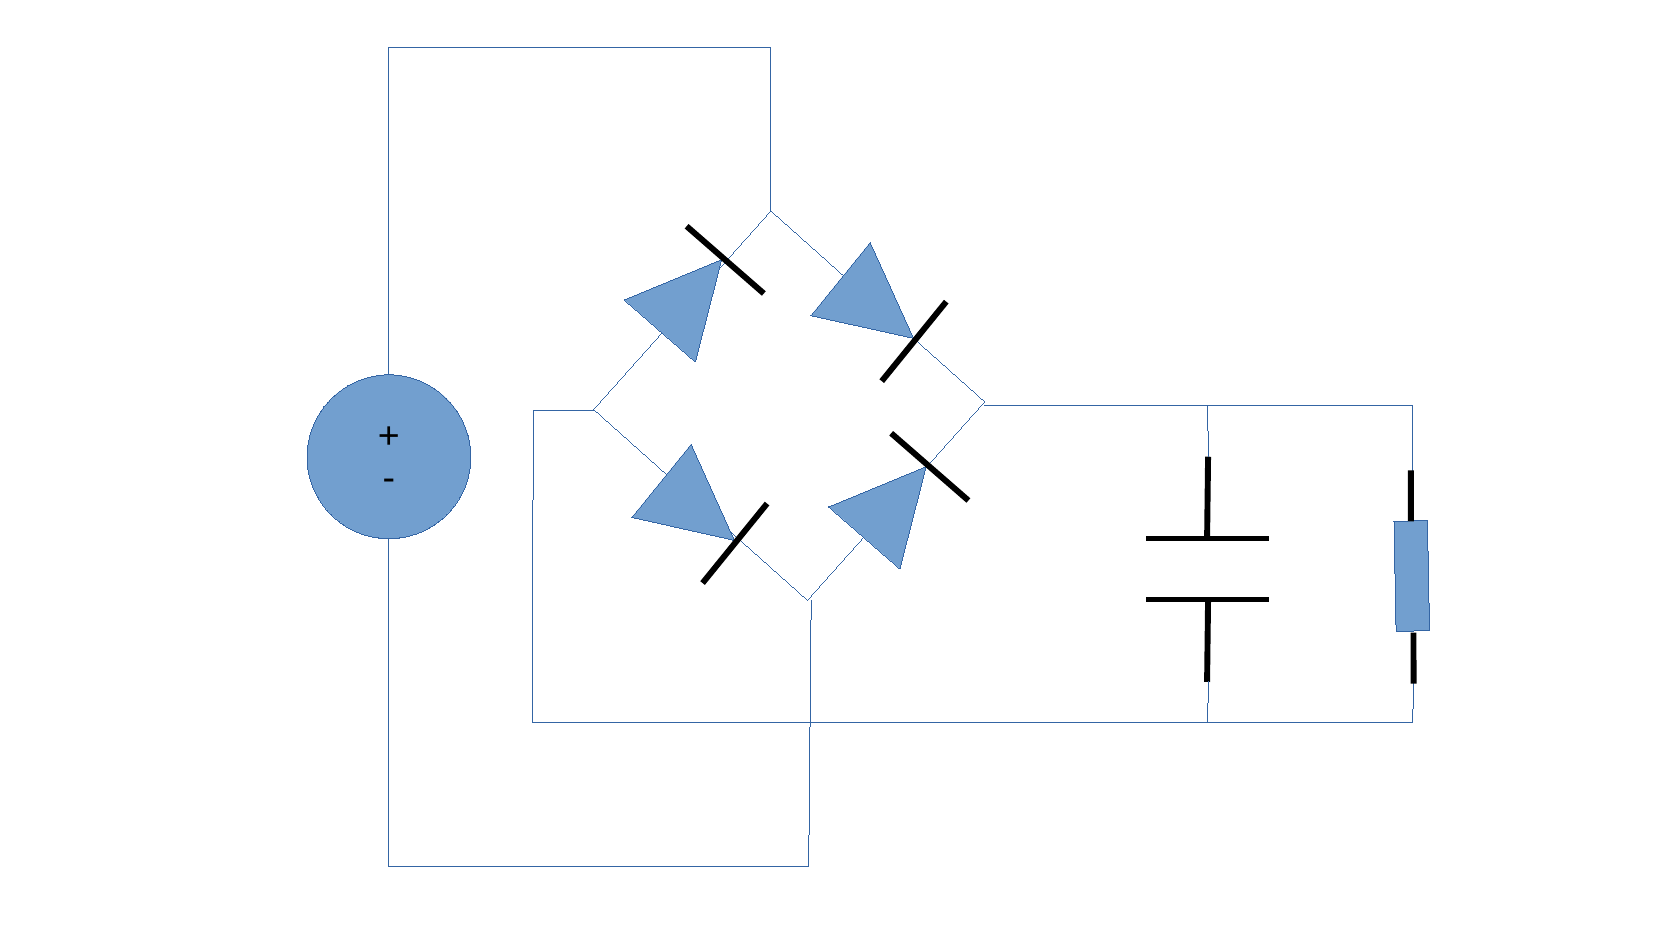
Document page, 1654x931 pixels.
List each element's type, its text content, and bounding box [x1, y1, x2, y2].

text_box + - [307, 374, 471, 539]
text_box [593, 210, 985, 601]
text_box [1393, 520, 1430, 632]
